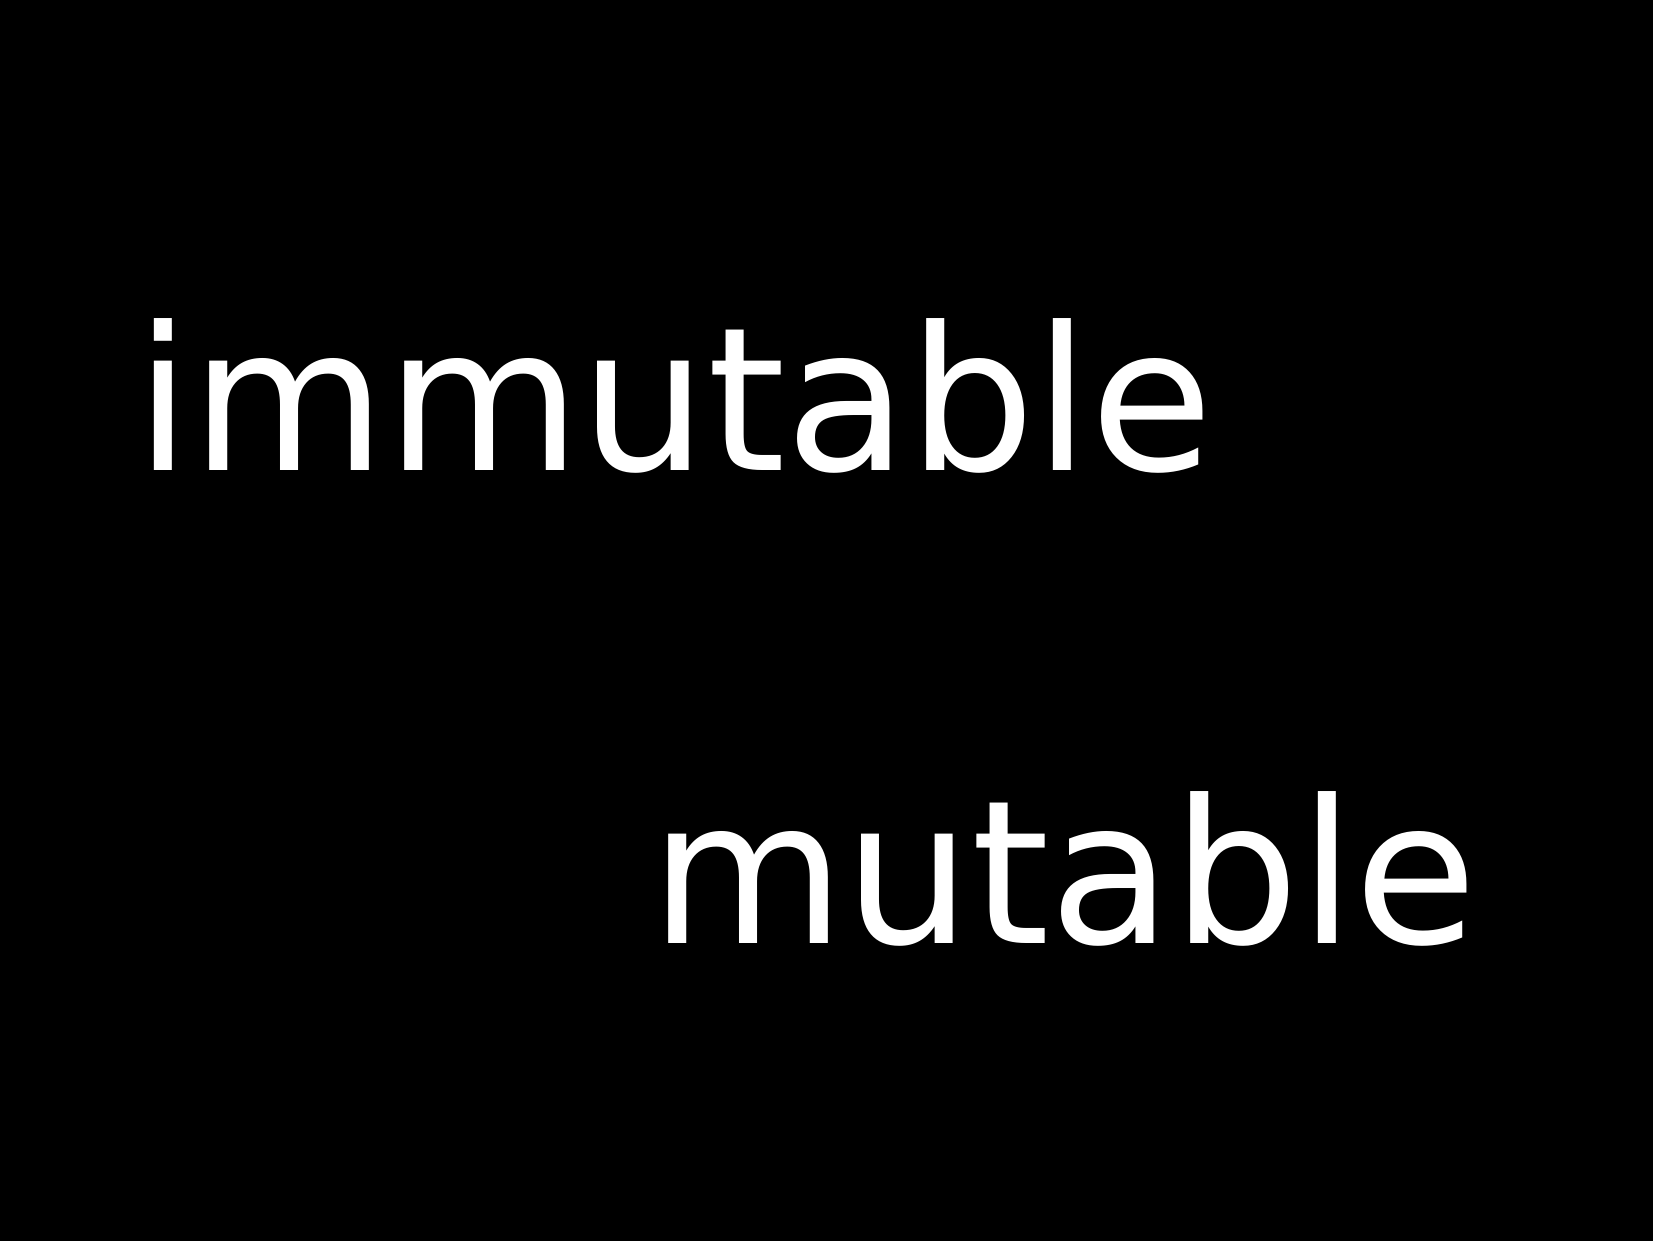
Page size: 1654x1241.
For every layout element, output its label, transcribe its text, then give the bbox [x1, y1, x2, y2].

text_box mutable [600, 750, 1528, 998]
text_box immutable [75, 277, 1276, 526]
